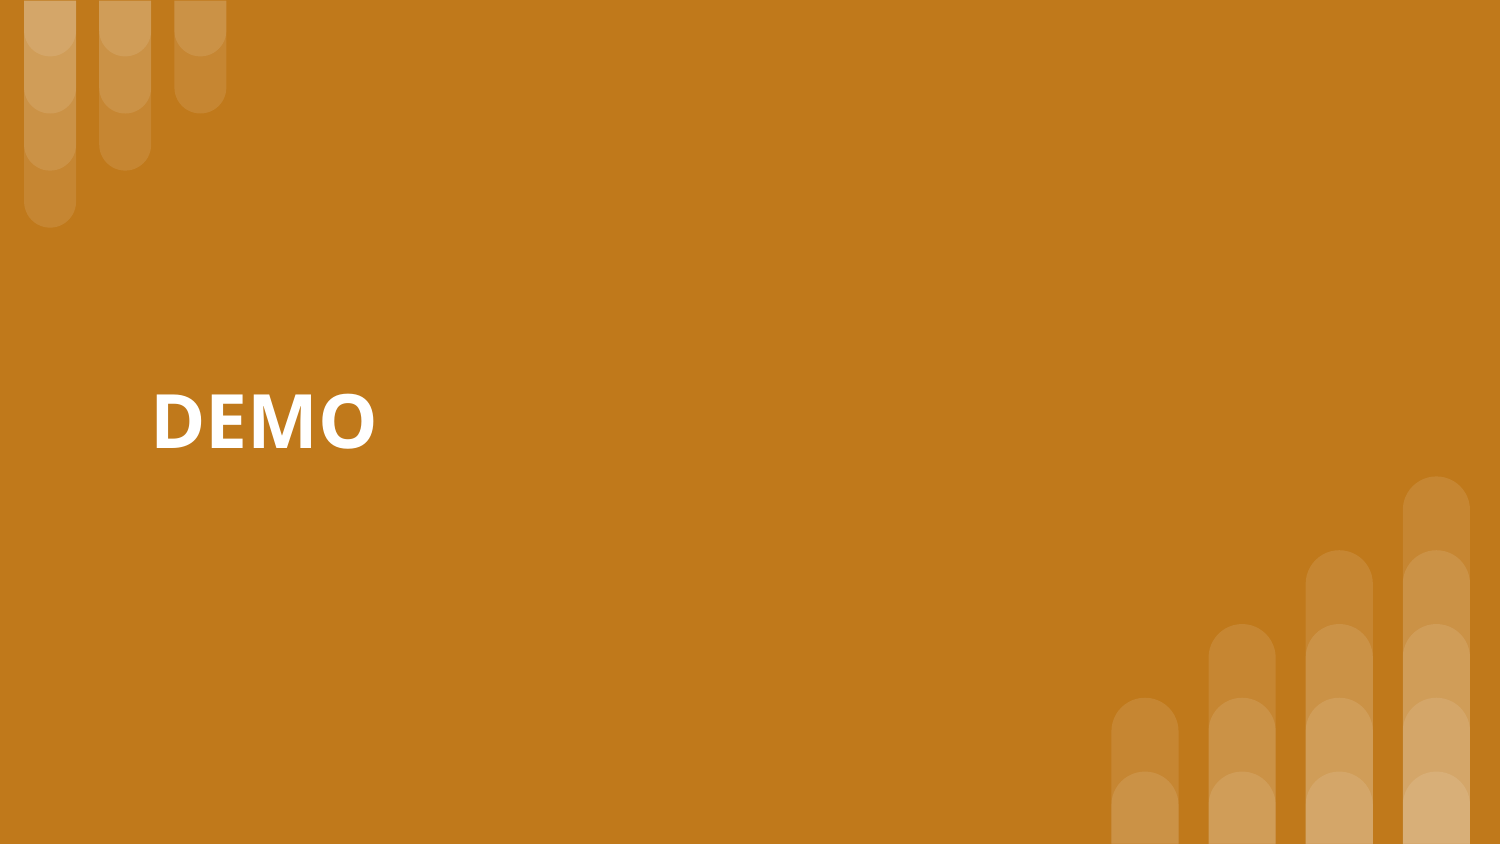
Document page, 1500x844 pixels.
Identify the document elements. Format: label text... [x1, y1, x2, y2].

title DEMO [135, 264, 1097, 572]
